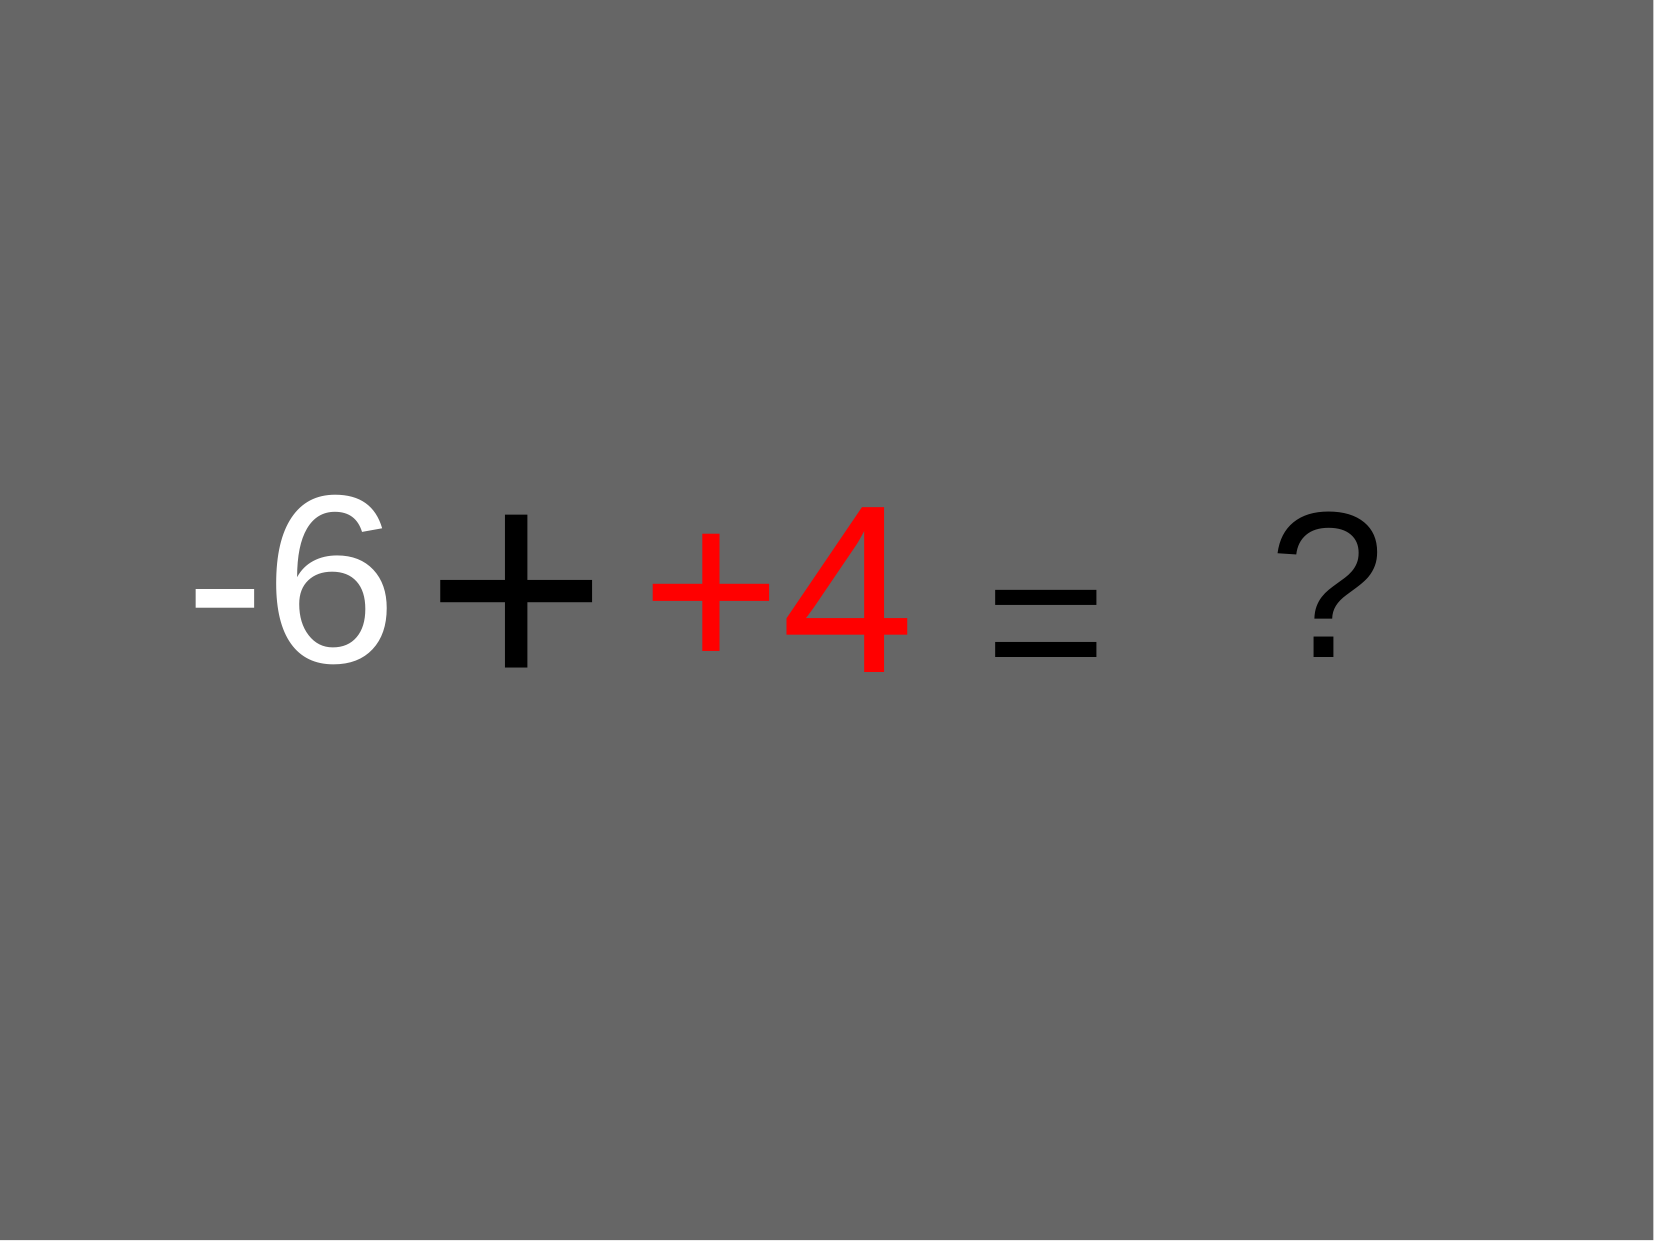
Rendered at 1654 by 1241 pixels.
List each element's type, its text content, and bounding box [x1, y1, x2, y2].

text_box [0, 0, 1654, 1241]
text_box + [410, 405, 623, 770]
text_box ? [1254, 461, 1406, 709]
text_box +4 [626, 448, 963, 732]
text_box = [970, 496, 1123, 745]
text_box -6 [170, 438, 410, 721]
